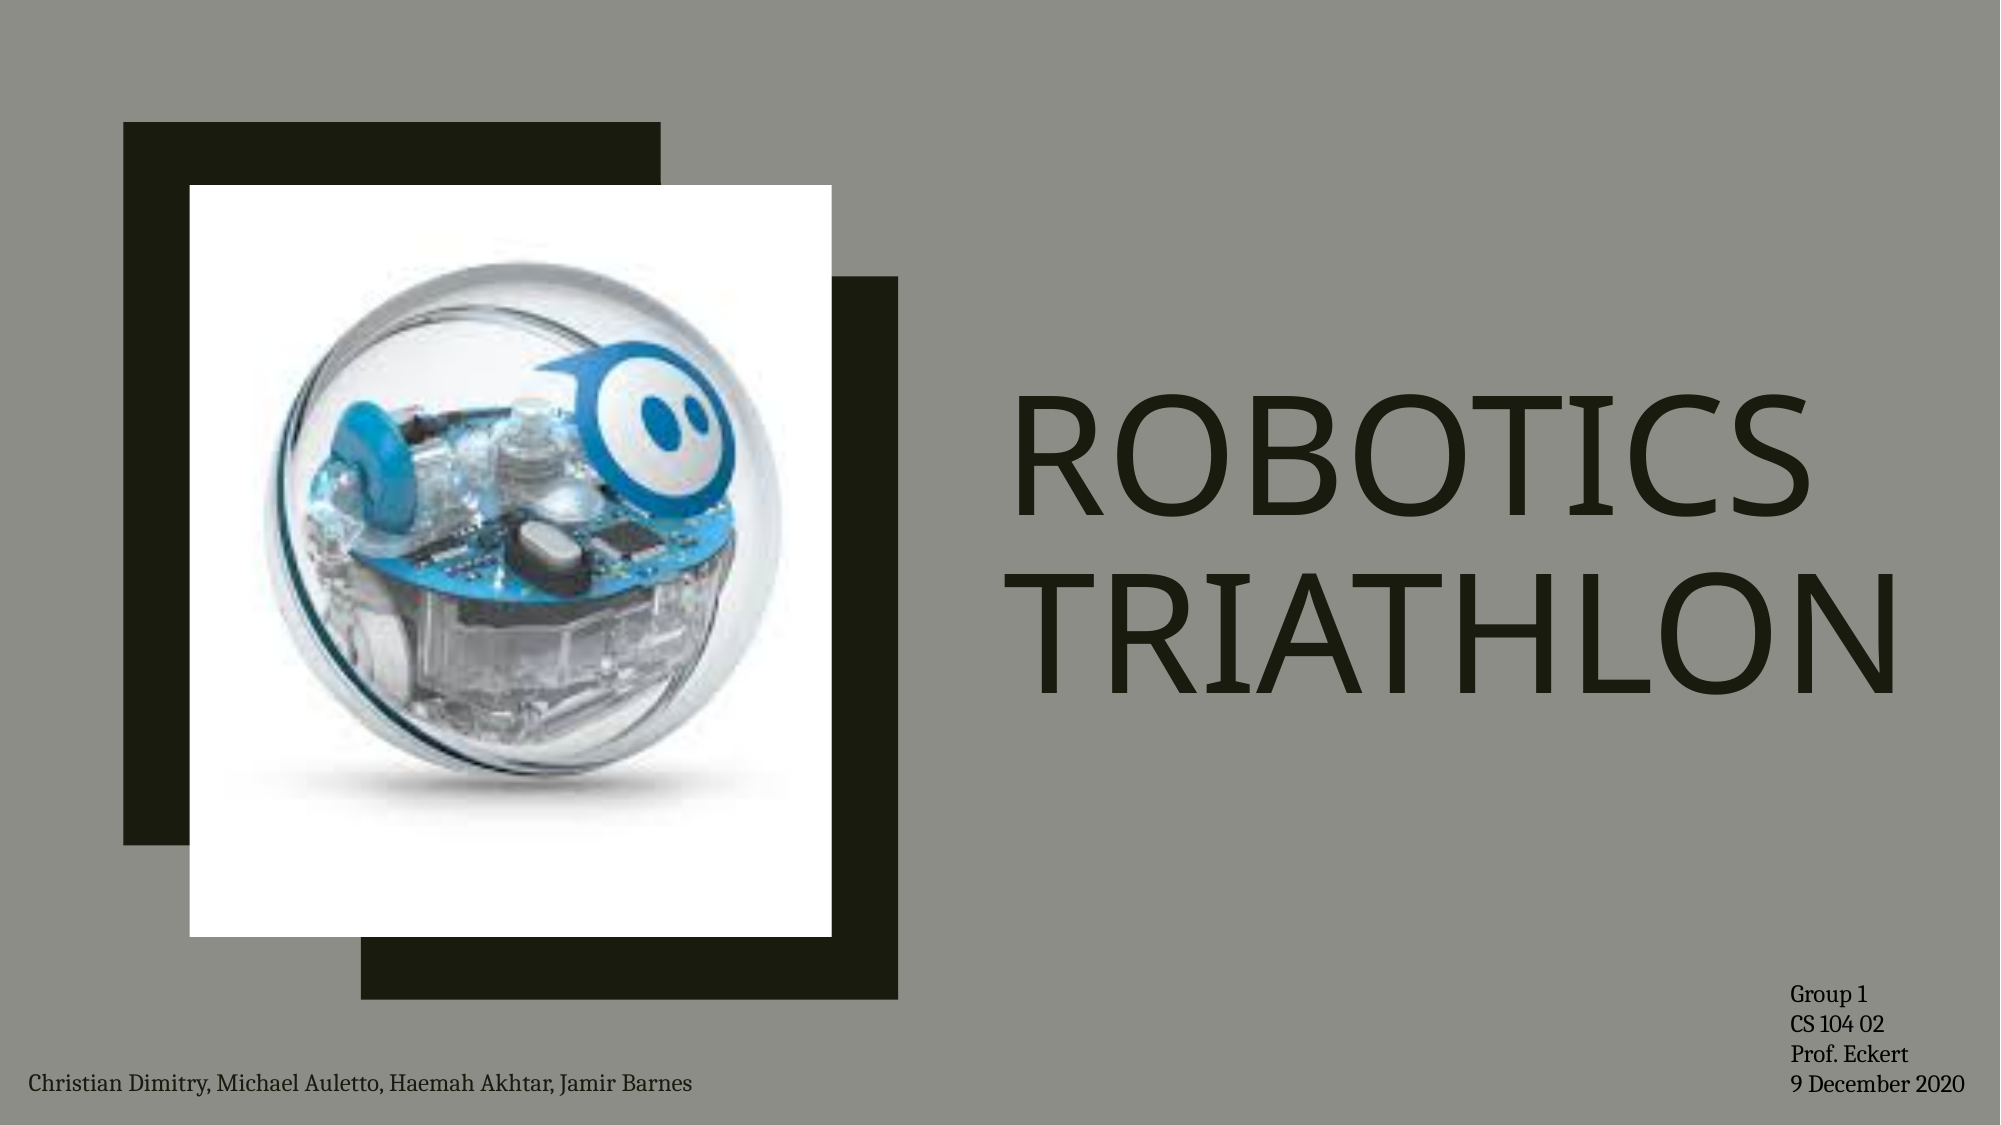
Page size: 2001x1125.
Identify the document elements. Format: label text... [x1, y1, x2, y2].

title Robotics Triathlon [988, 185, 2000, 737]
text_box Group 1 CS 104 02 Prof. Eckert 9 December 2020 [1775, 970, 2000, 1125]
subtitle Christian Dimitry, Michael Auletto, Haemah Akhtar, Jamir Barnes [2, 1040, 923, 1125]
text_box [0, 0, 2000, 1125]
picture [189, 185, 832, 937]
